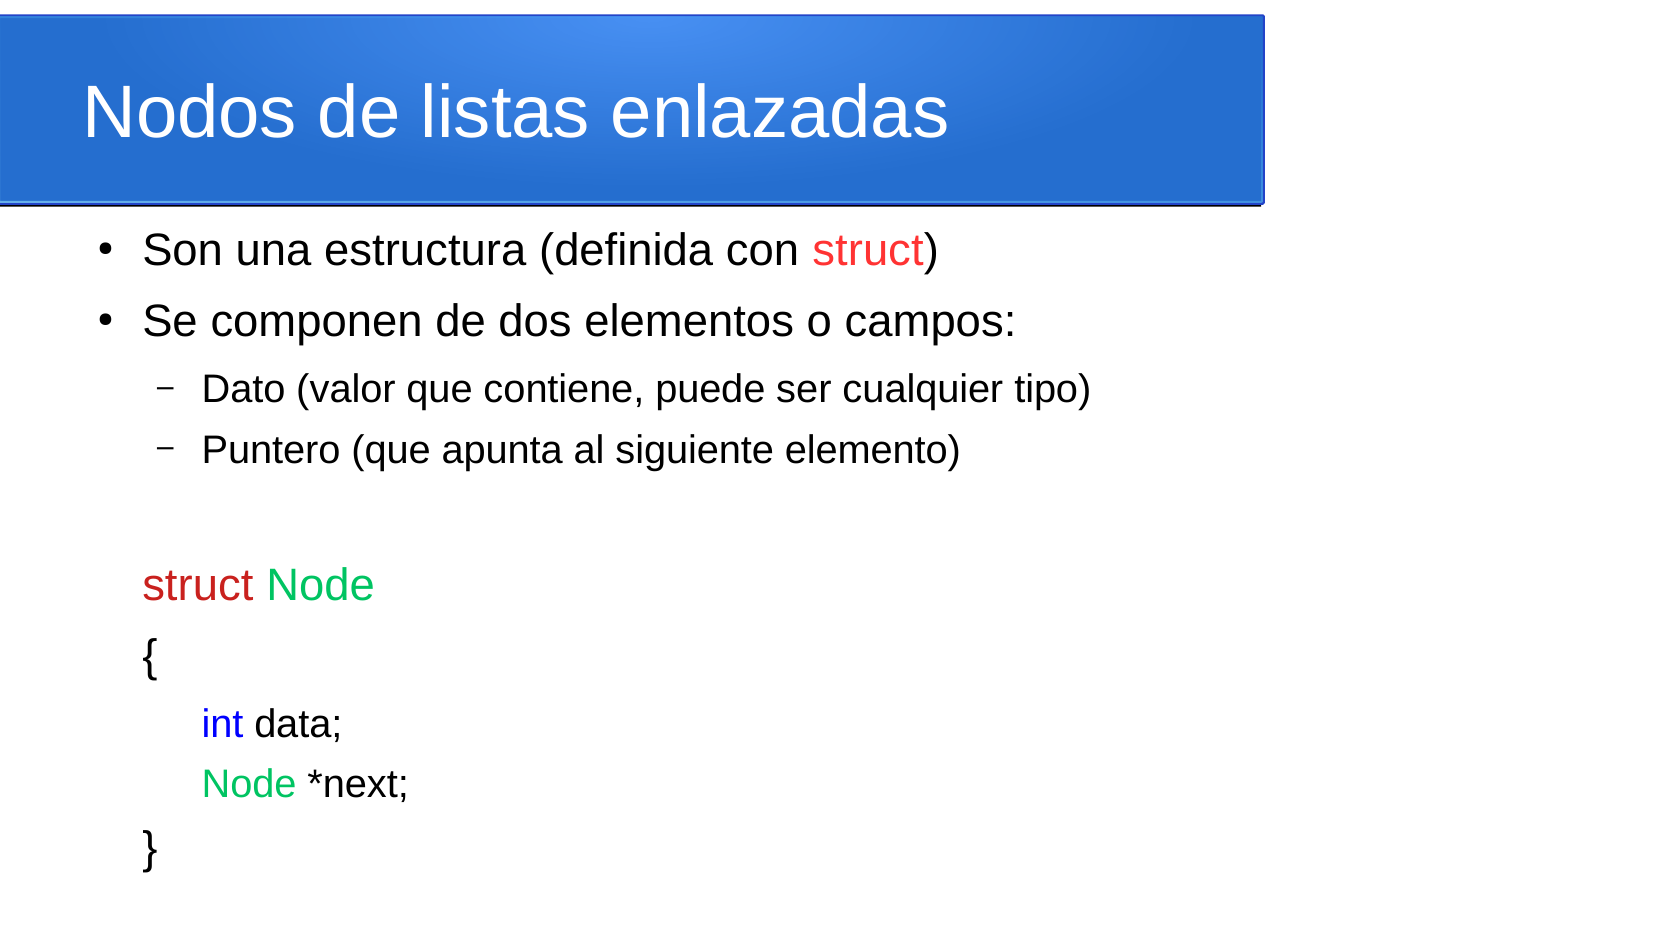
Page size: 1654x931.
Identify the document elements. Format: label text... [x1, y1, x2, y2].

list Son una estructura (definida con struct) Se componen de dos elementos o campos: Dato (valor que contiene, puede ser cualquier tipo) Puntero (que apunta al siguiente elemento) struct Node { int data; Node *next; } [82, 224, 1571, 875]
title Nodos de listas enlazadas [82, 35, 1235, 189]
